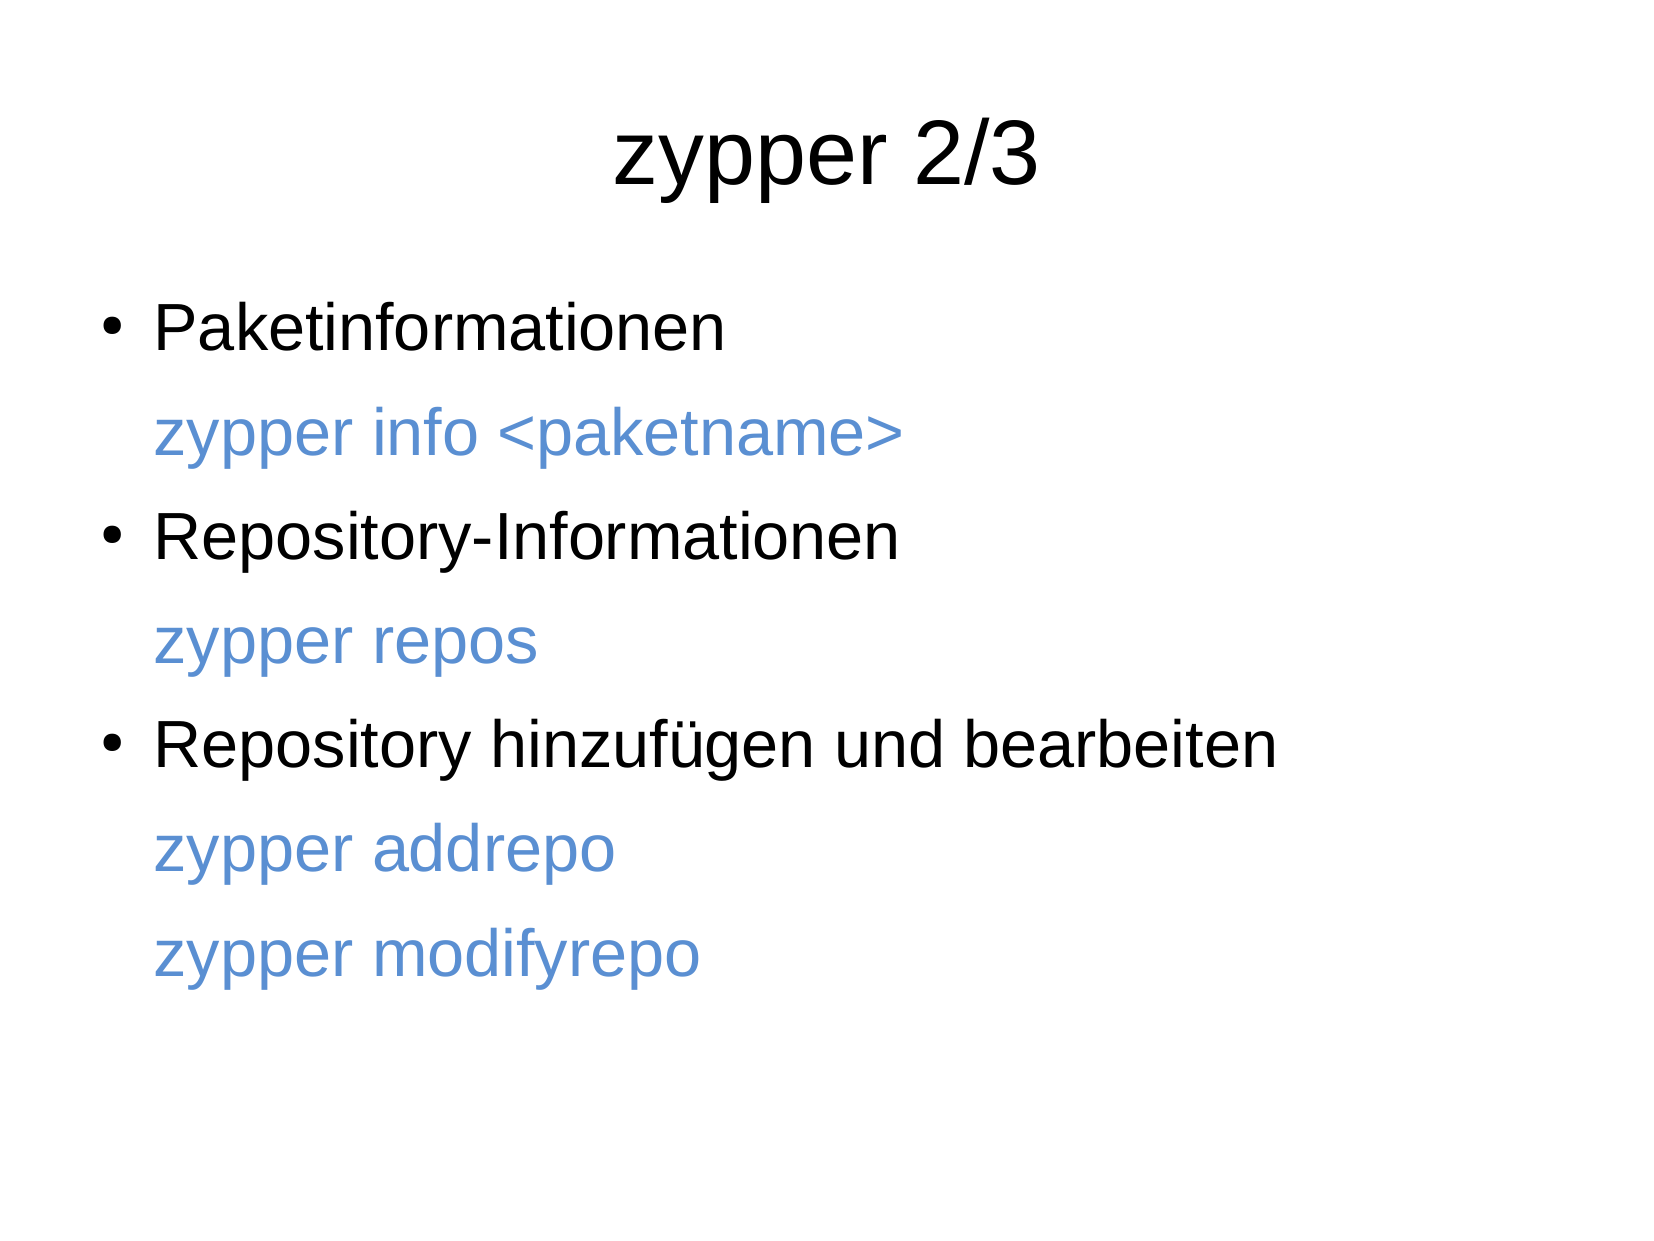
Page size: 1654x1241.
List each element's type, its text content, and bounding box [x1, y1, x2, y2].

list Paketinformationen zypper info <paketname> Repository-Informationen zypper repos Repository hinzufügen und bearbeiten zypper addrepo zypper modifyrepo [82, 290, 1571, 1010]
title zypper 2/3 [82, 49, 1571, 257]
